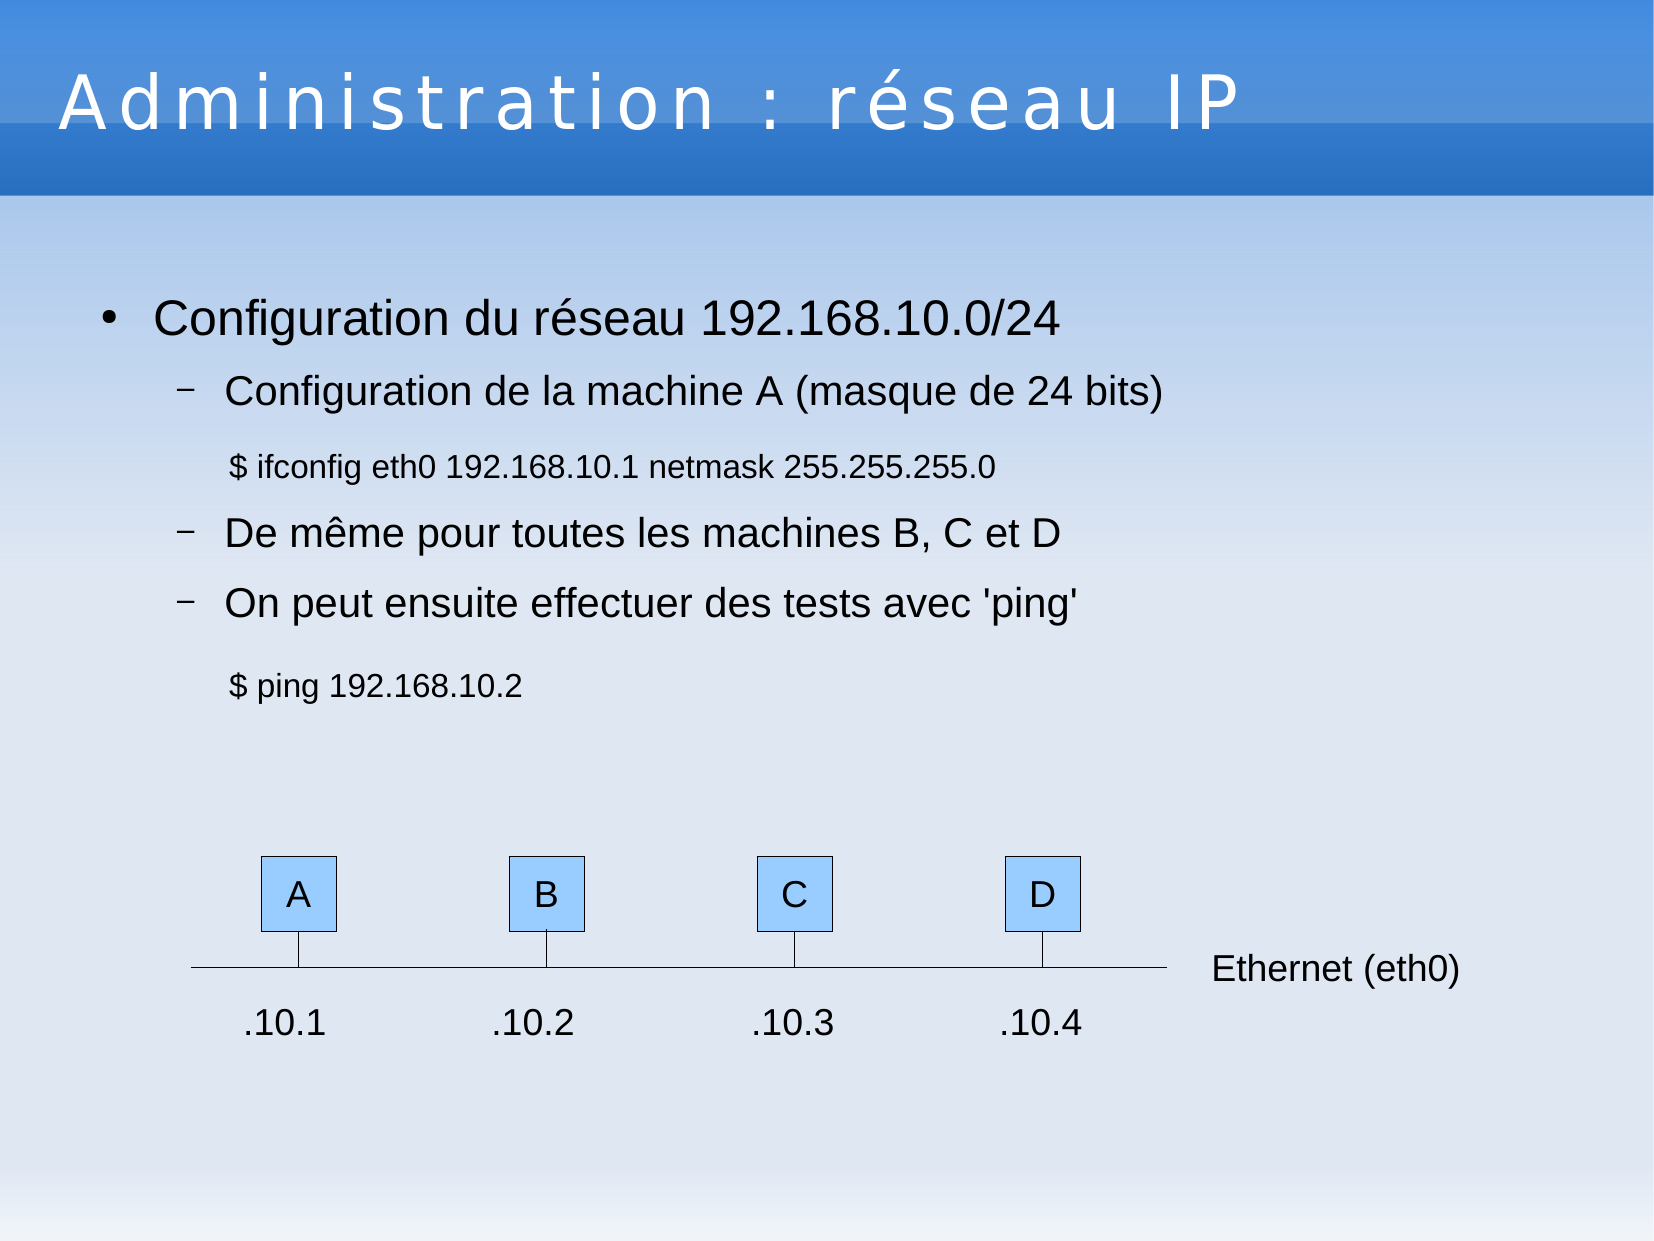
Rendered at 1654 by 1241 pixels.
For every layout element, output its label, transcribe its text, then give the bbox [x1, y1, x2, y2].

text_box $ ifconfig eth0 192.168.10.1 netmask 255.255.255.0 [214, 441, 1314, 494]
text_box A [261, 856, 337, 932]
text_box D [1005, 856, 1081, 932]
text_box Ethernet (eth0) [1196, 940, 1476, 997]
text_box .10.3 [736, 994, 850, 1052]
text_box .10.1 [228, 994, 342, 1052]
list Configuration du réseau 192.168.10.0/24 Configuration de la machine A (masque de 24 bits) De même pour toutes les machines B, C et D On peut ensuite effectuer des tests avec 'ping' [82, 290, 1571, 1109]
text_box .10.2 [476, 994, 590, 1052]
picture [0, 0, 1654, 1241]
text_box B [509, 856, 585, 932]
text_box C [757, 856, 833, 932]
text_box .10.4 [984, 994, 1098, 1052]
title Administration : réseau IP [59, 36, 1388, 171]
text_box $ ping 192.168.10.2 [214, 660, 1314, 713]
